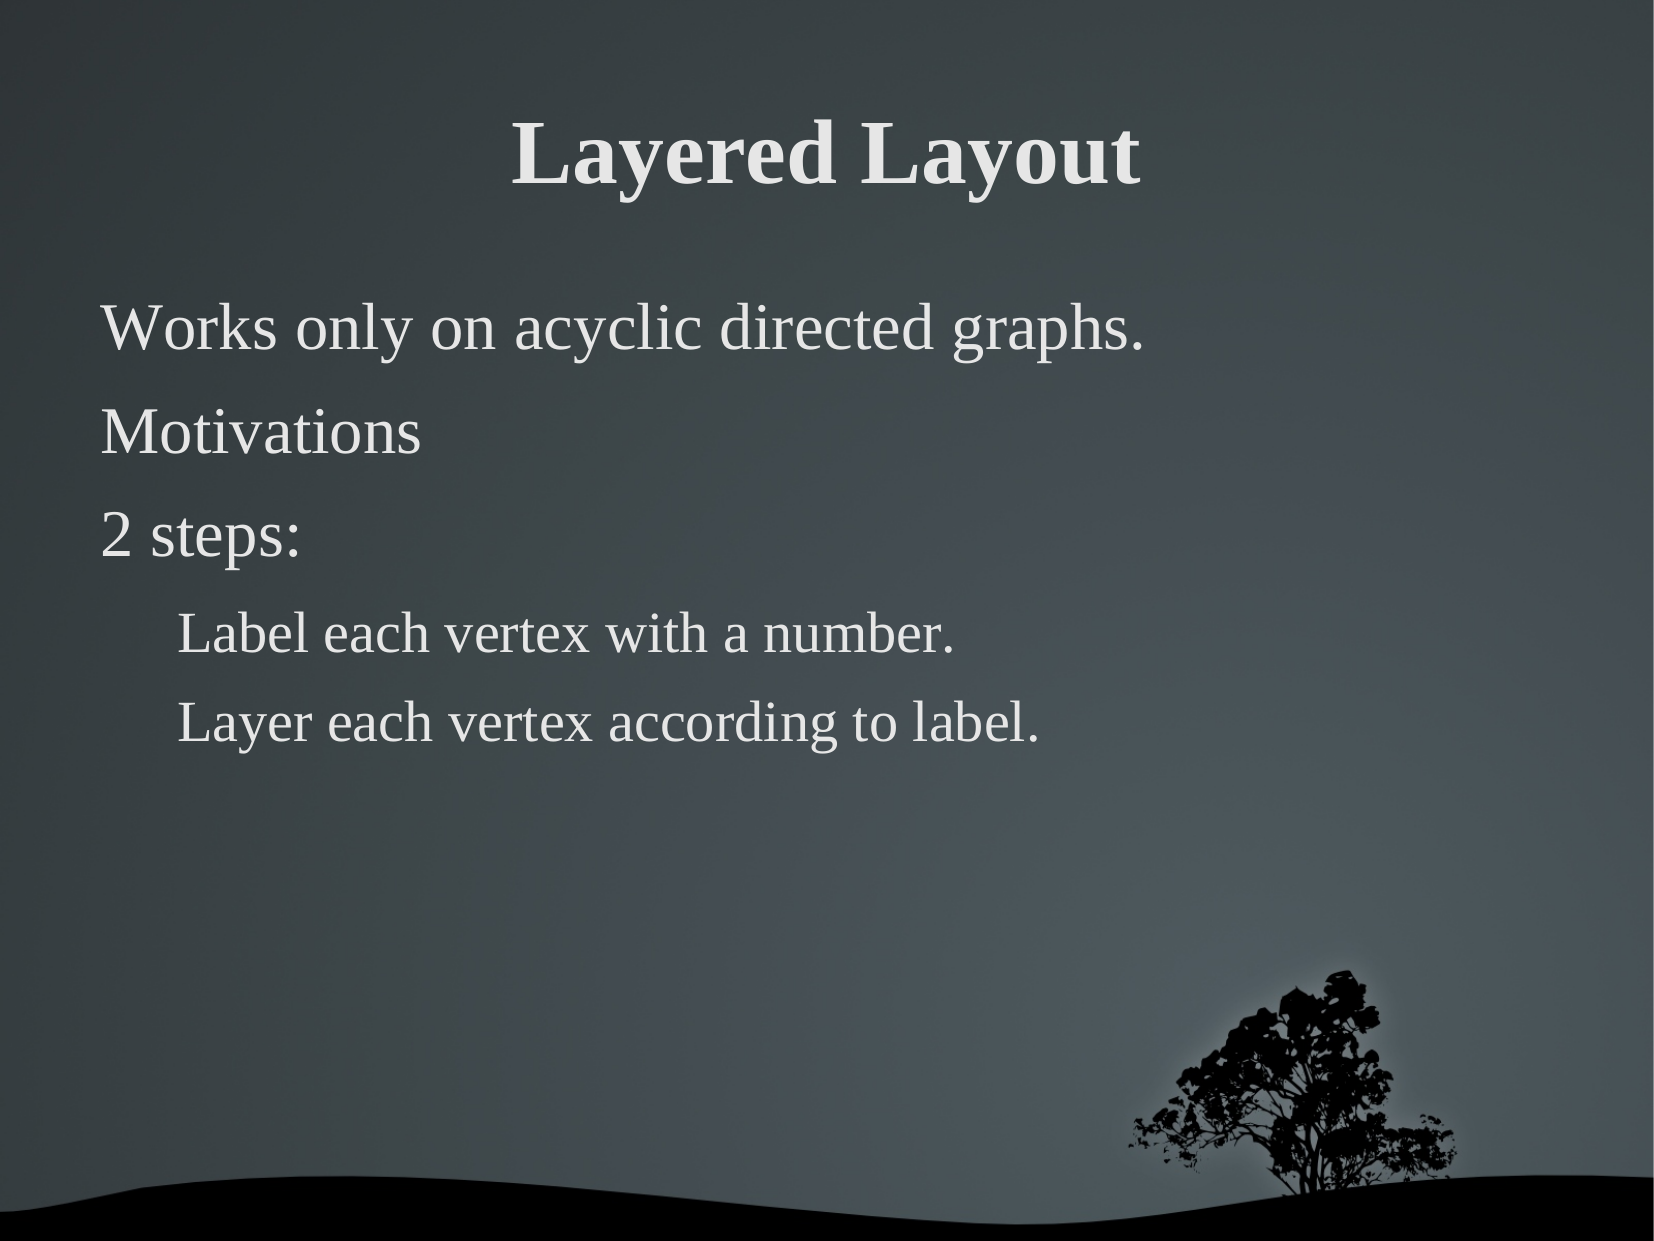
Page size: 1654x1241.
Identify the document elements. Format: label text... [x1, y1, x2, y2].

list Works only on acyclic directed graphs. Motivations 2 steps: Label each vertex with a number. Layer each vertex according to label. [82, 290, 1571, 1094]
title Layered Layout [82, 56, 1571, 250]
picture [0, 0, 1654, 1241]
